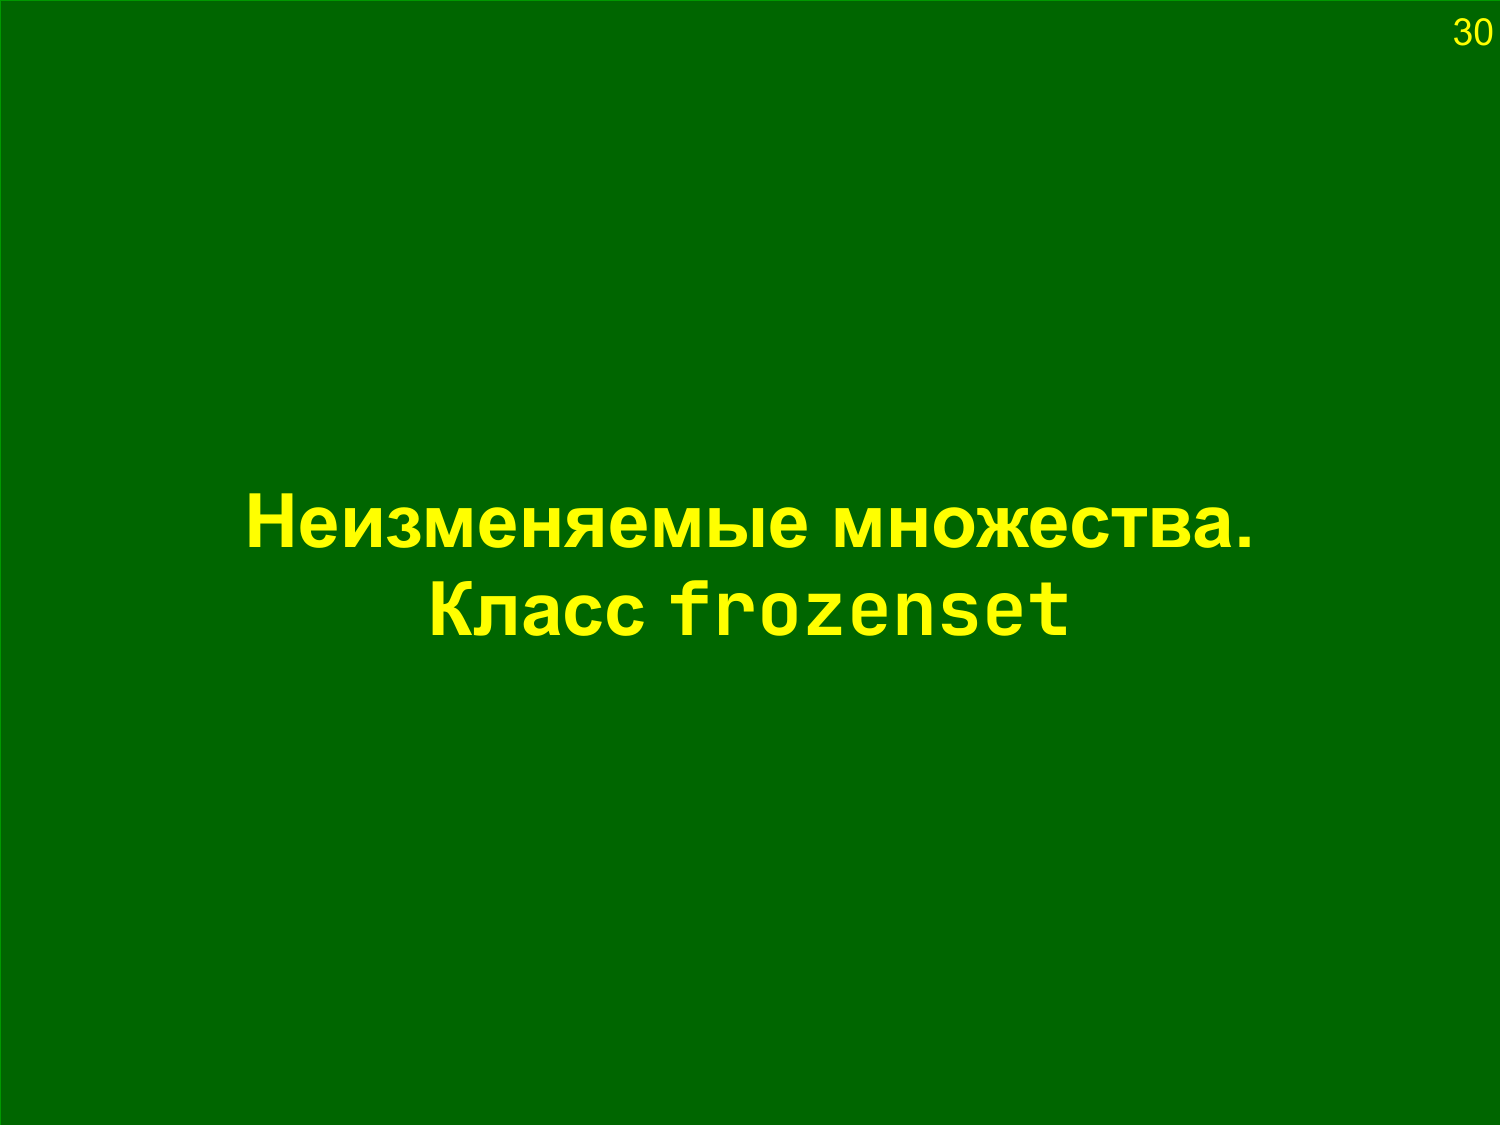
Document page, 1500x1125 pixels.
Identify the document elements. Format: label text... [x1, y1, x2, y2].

title Неизменяемые множества. Класс frozenset [75, 473, 1425, 662]
